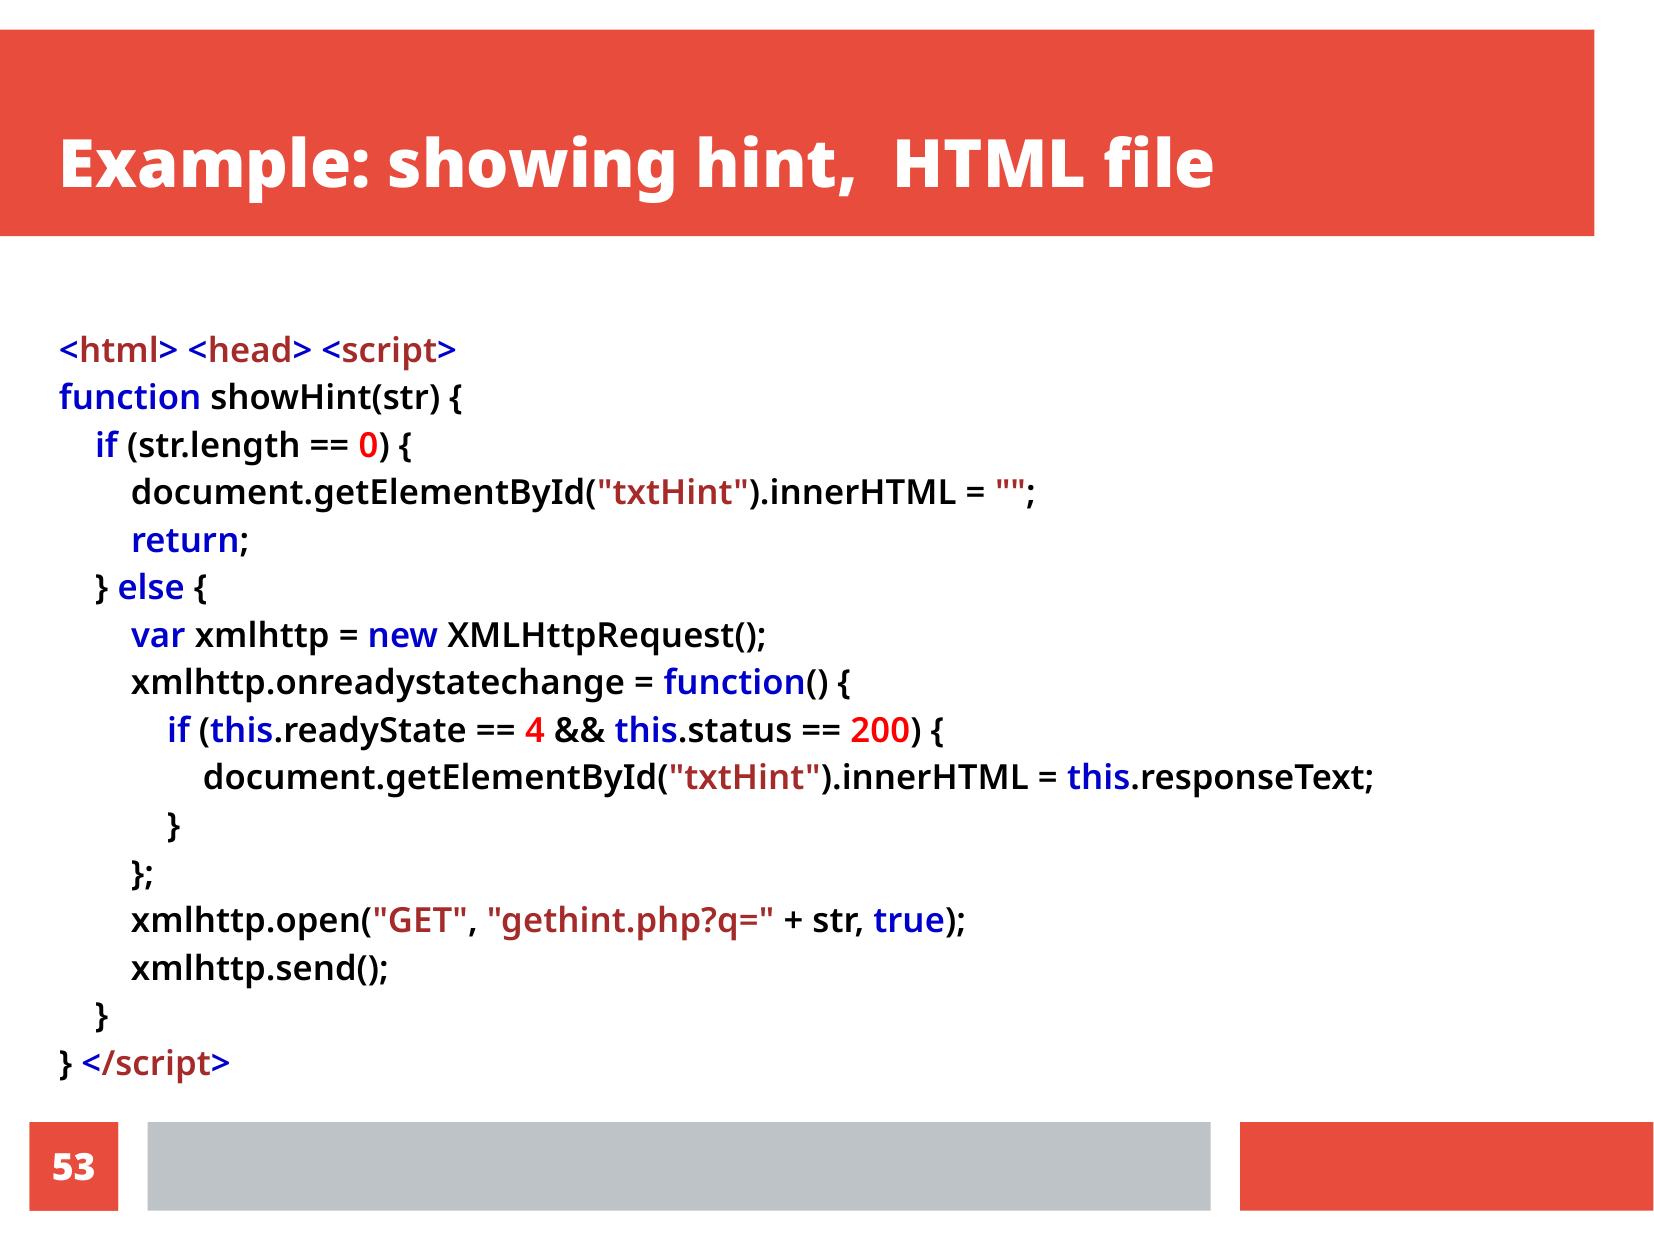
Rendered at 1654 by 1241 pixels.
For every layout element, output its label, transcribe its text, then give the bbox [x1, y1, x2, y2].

title Example: showing hint, HTML file [59, 59, 1595, 207]
list <html> <head> <script> function showHint(str) { if (str.length == 0) { document.getElementById("txtHint").innerHTML = ""; return; } else { var xmlhttp = new XMLHttpRequest(); xmlhttp.onreadystatechange = function() { if (this.readyState == 4 && this.status == 200) { document.getElementById("txtHint").innerHTML = this.responseText; } }; xmlhttp.open("GET", "gethint.php?q=" + str, true); xmlhttp.send(); } } </script> [59, 324, 1565, 1093]
